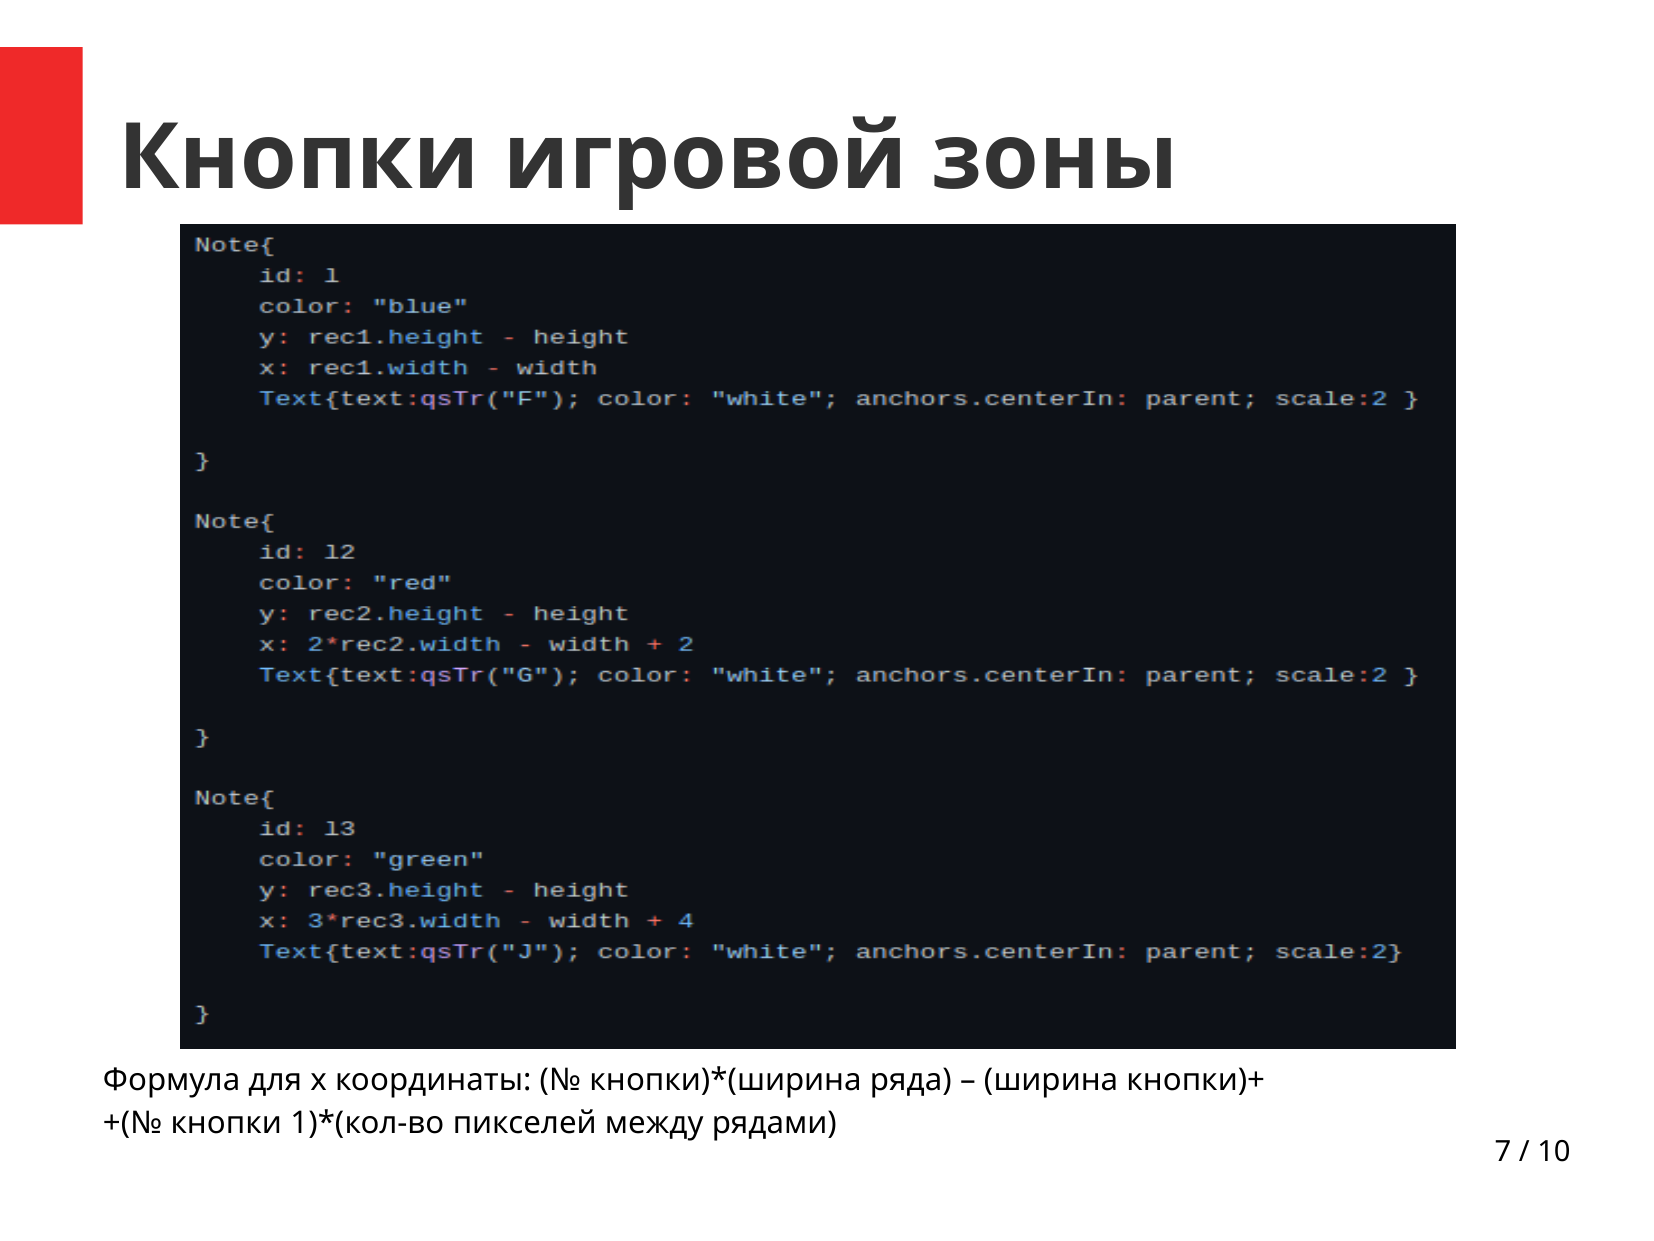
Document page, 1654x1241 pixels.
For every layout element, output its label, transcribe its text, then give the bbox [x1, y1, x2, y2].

title Кнопки игровой зоны [118, 49, 1571, 257]
picture [180, 224, 1456, 1049]
text_box Формула для х координаты: (№ кнопки)*(ширина ряда) – (ширина кнопки)+ +(№ кнопки 1)*(кол-во пикселей между рядами) [88, 1050, 1591, 1190]
